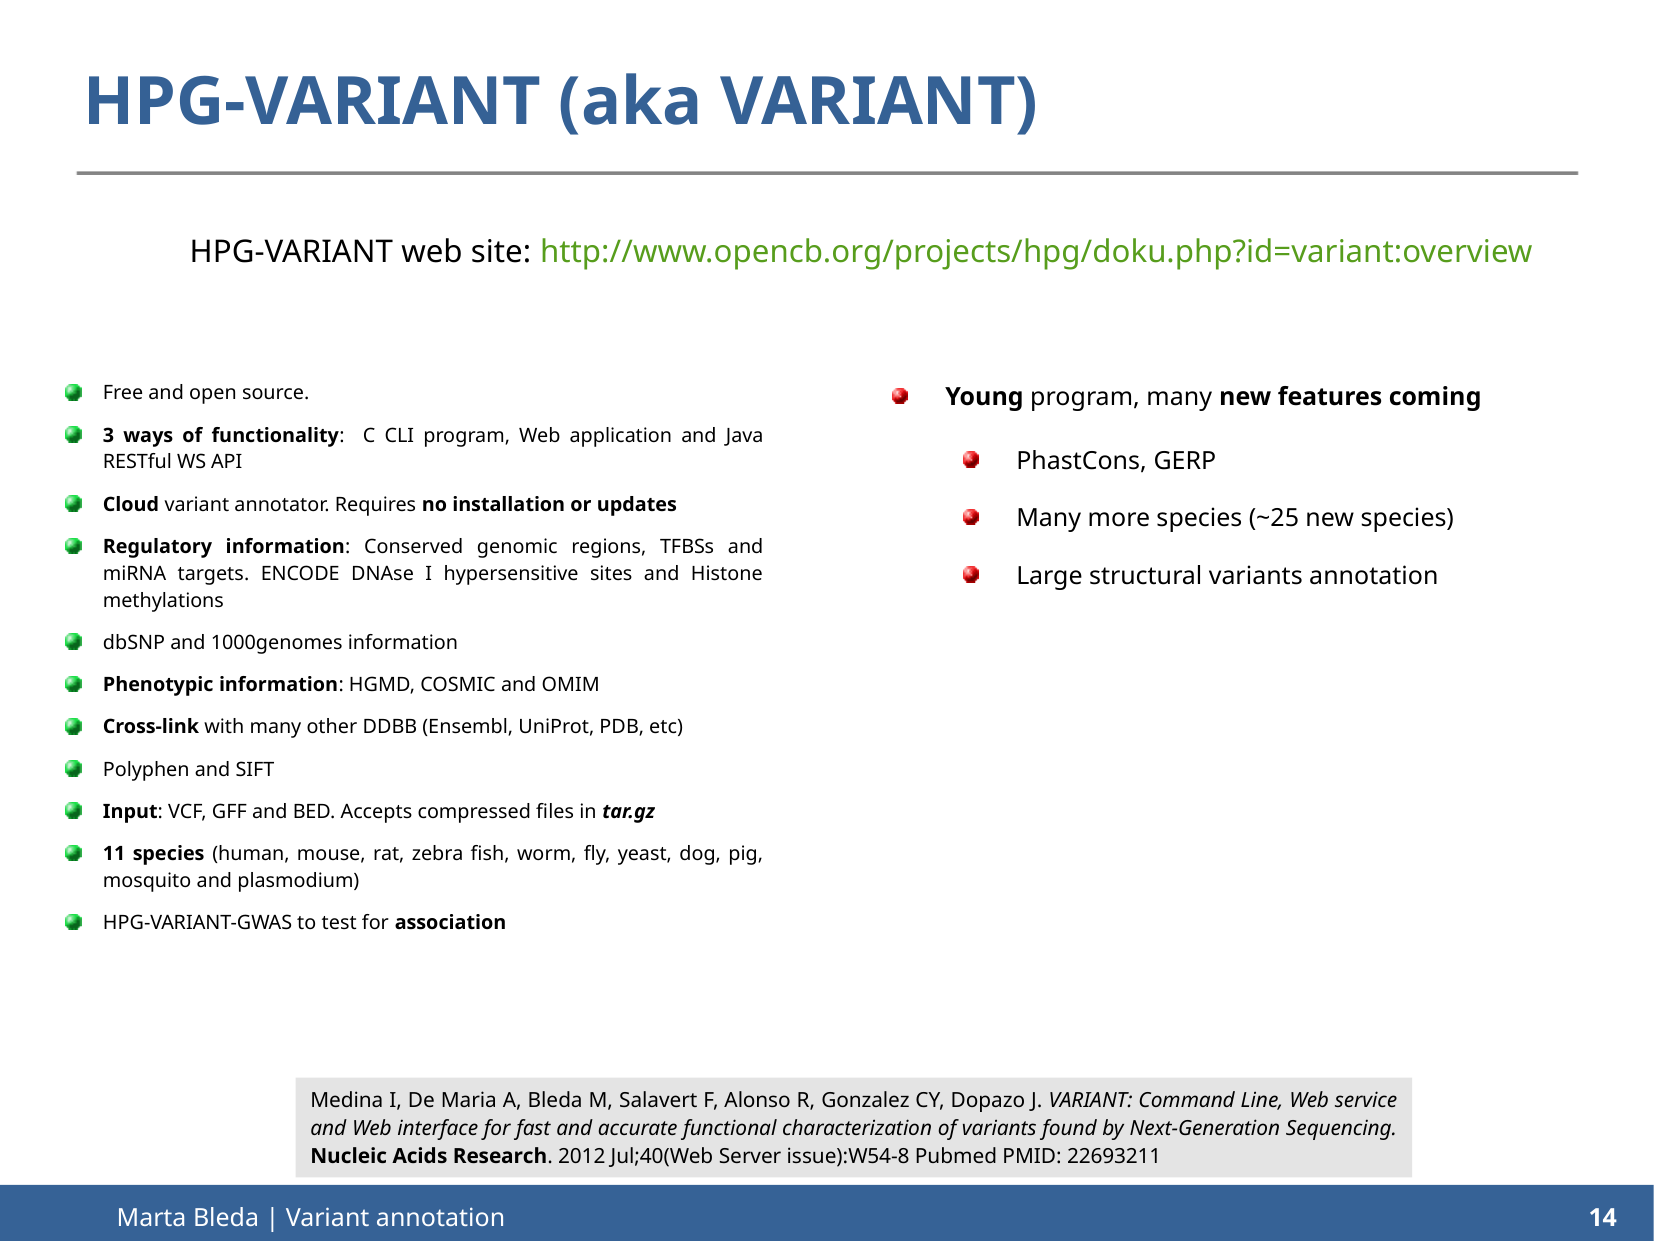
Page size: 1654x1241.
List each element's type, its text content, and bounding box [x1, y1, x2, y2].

text_box HPG-VARIANT web site: http://www.opencb.org/projects/hpg/doku.php?id=variant:overview [174, 221, 1556, 273]
list Young program, many new features coming PhastCons, GERP Many more species (~25 new species) Large structural variants annotation [874, 378, 1608, 897]
list Free and open source. 3 ways of functionality: C CLI program, Web application and Java RESTful WS API Cloud variant annotator. Requires no installation or updates Regulatory information: Conserved genomic regions, TFBSs and miRNA targets. ENCODE DNAse I hypersensitive sites and Histone methylations dbSNP and 1000genomes information Phenotypic information: HGMD, COSMIC and OMIM Cross-link with many other DDBB (Ensembl, UniProt, PDB, etc) Polyphen and SIFT Input: VCF, GFF and BED. Accepts compressed files in tar.gz 11 species (human, mouse, rat, zebra fish, worm, fly, yeast, dog, pig, mosquito and plasmodium) HPG-VARIANT-GWAS to test for association [65, 378, 764, 936]
text_box Medina I, De Maria A, Bleda M, Salavert F, Alonso R, Gonzalez CY, Dopazo J. VARIANT: Command Line, Web service and Web interface for fast and accurate functional characterization of variants found by Next-Generation Sequencing. Nucleic Acids Research. 2012 Jul;40(Web Server issue):W54-8 Pubmed PMID: 22693211 [295, 1077, 1413, 1166]
title HPG-VARIANT (aka VARIANT) [83, 49, 1572, 148]
picture [74, 170, 1580, 175]
